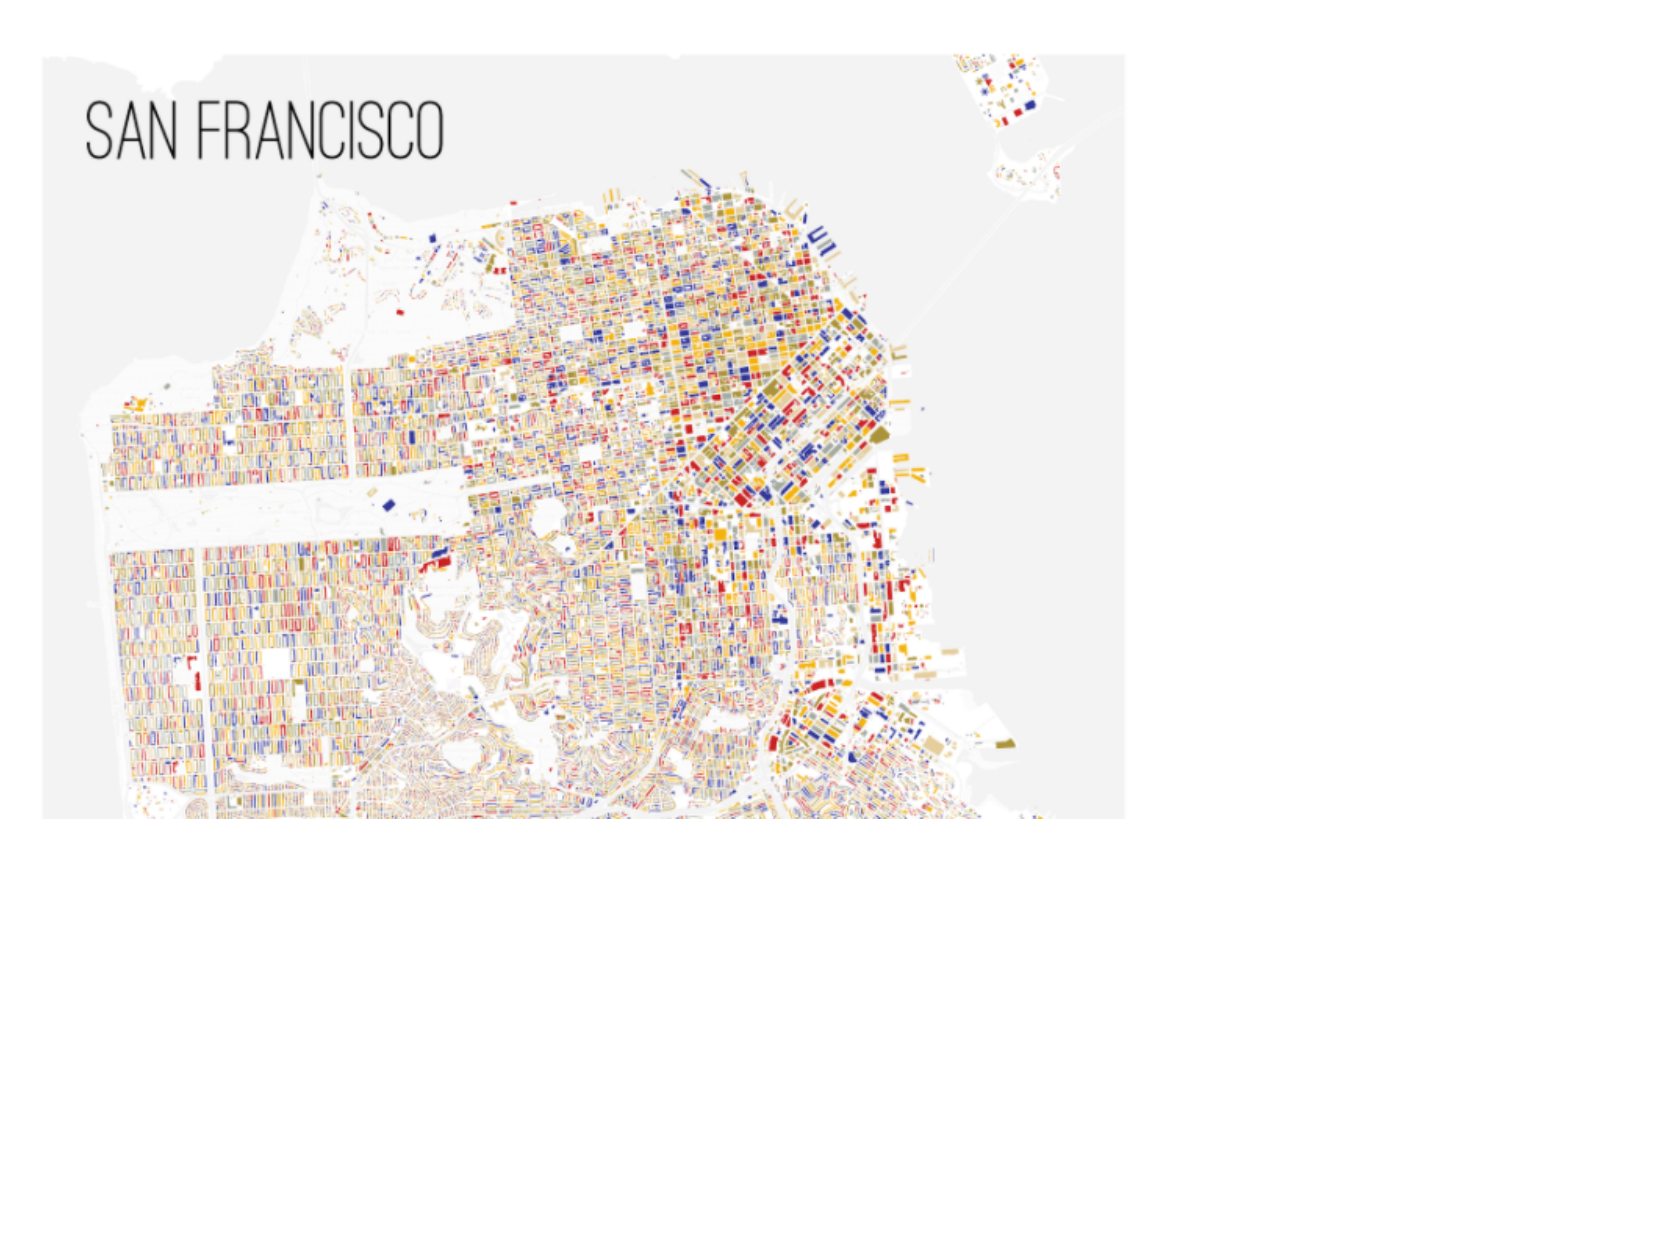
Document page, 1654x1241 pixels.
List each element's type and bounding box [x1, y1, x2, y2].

picture [23, 35, 1135, 819]
